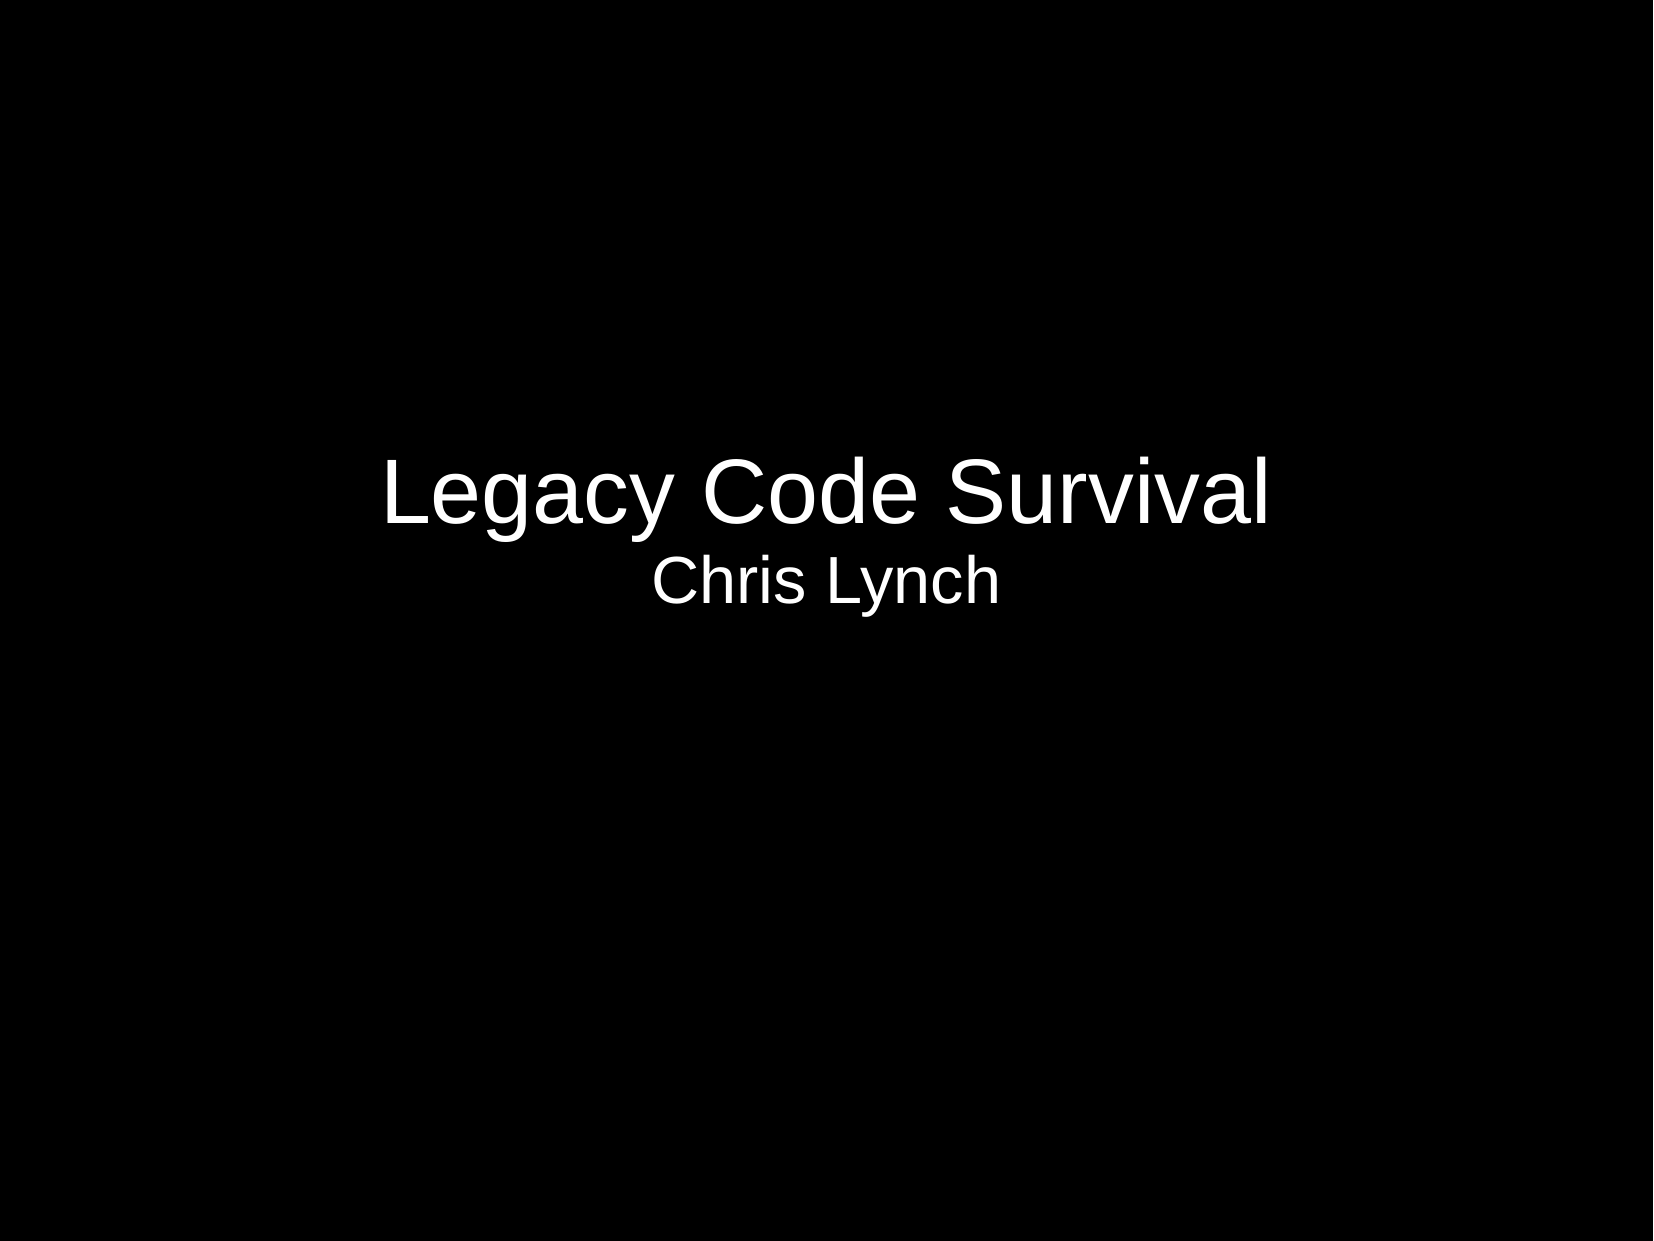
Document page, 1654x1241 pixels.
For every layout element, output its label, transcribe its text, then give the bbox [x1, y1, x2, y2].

subtitle Legacy Code Survival Chris Lynch [82, 49, 1571, 1010]
